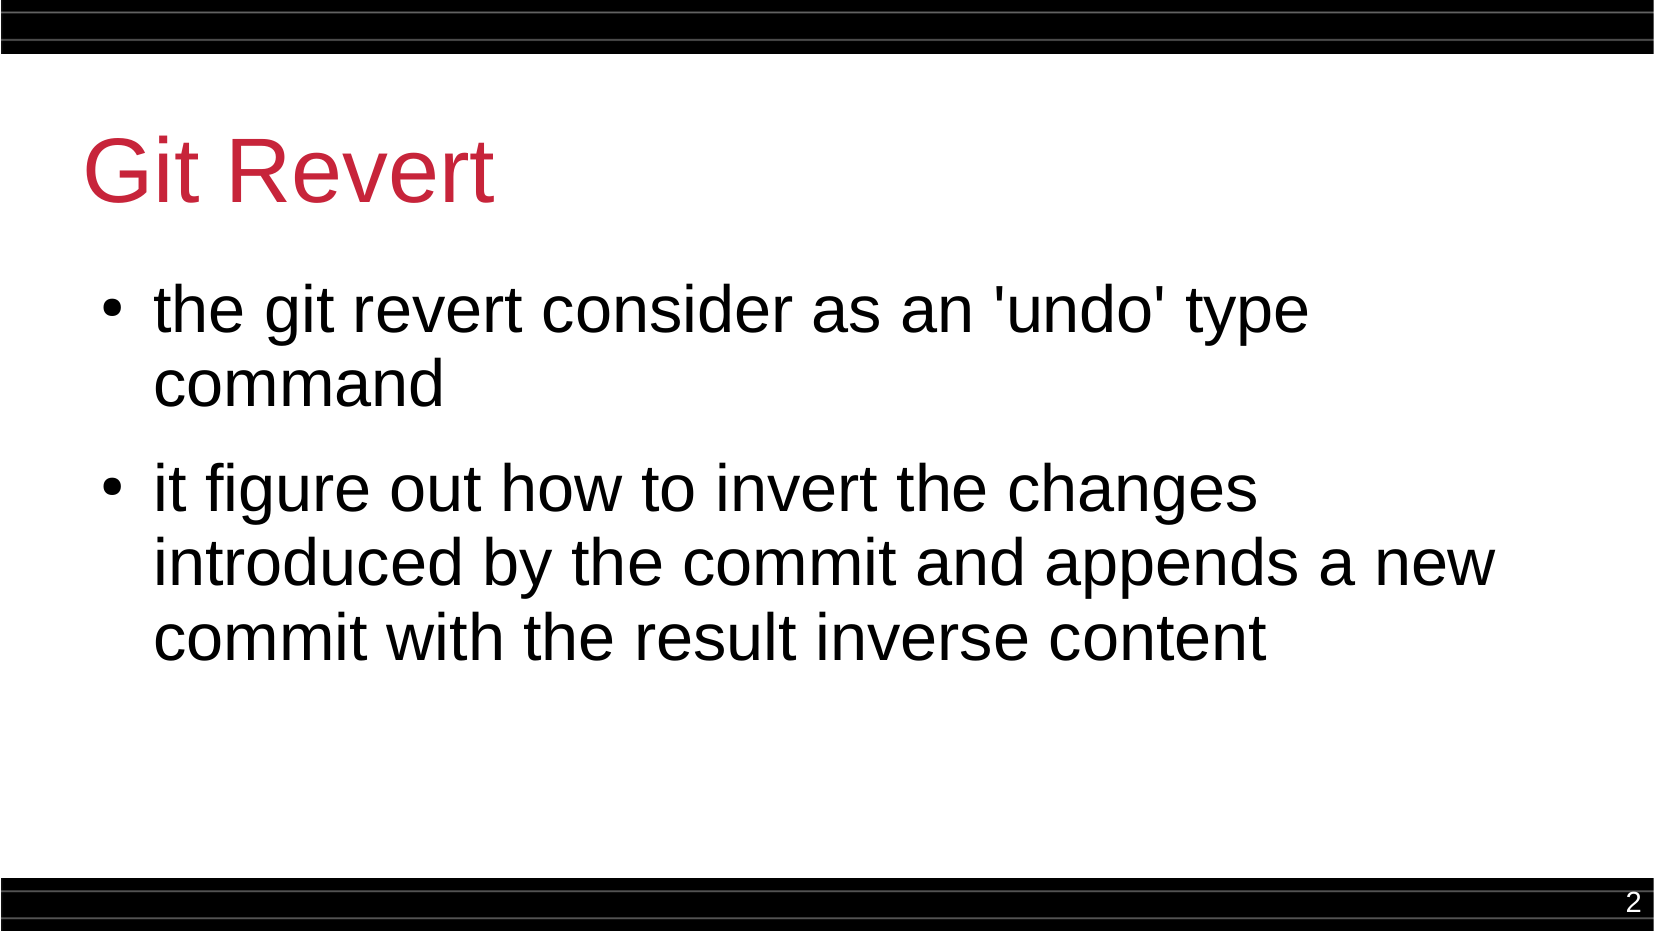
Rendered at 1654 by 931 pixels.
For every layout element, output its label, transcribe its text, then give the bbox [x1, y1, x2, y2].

picture [1, 878, 1654, 931]
title Git Revert [82, 92, 1571, 249]
list the git revert consider as an 'undo' type command it figure out how to invert the changes introduced by the commit and appends a new commit with the result inverse content [82, 271, 1571, 851]
picture [1, 0, 1654, 54]
